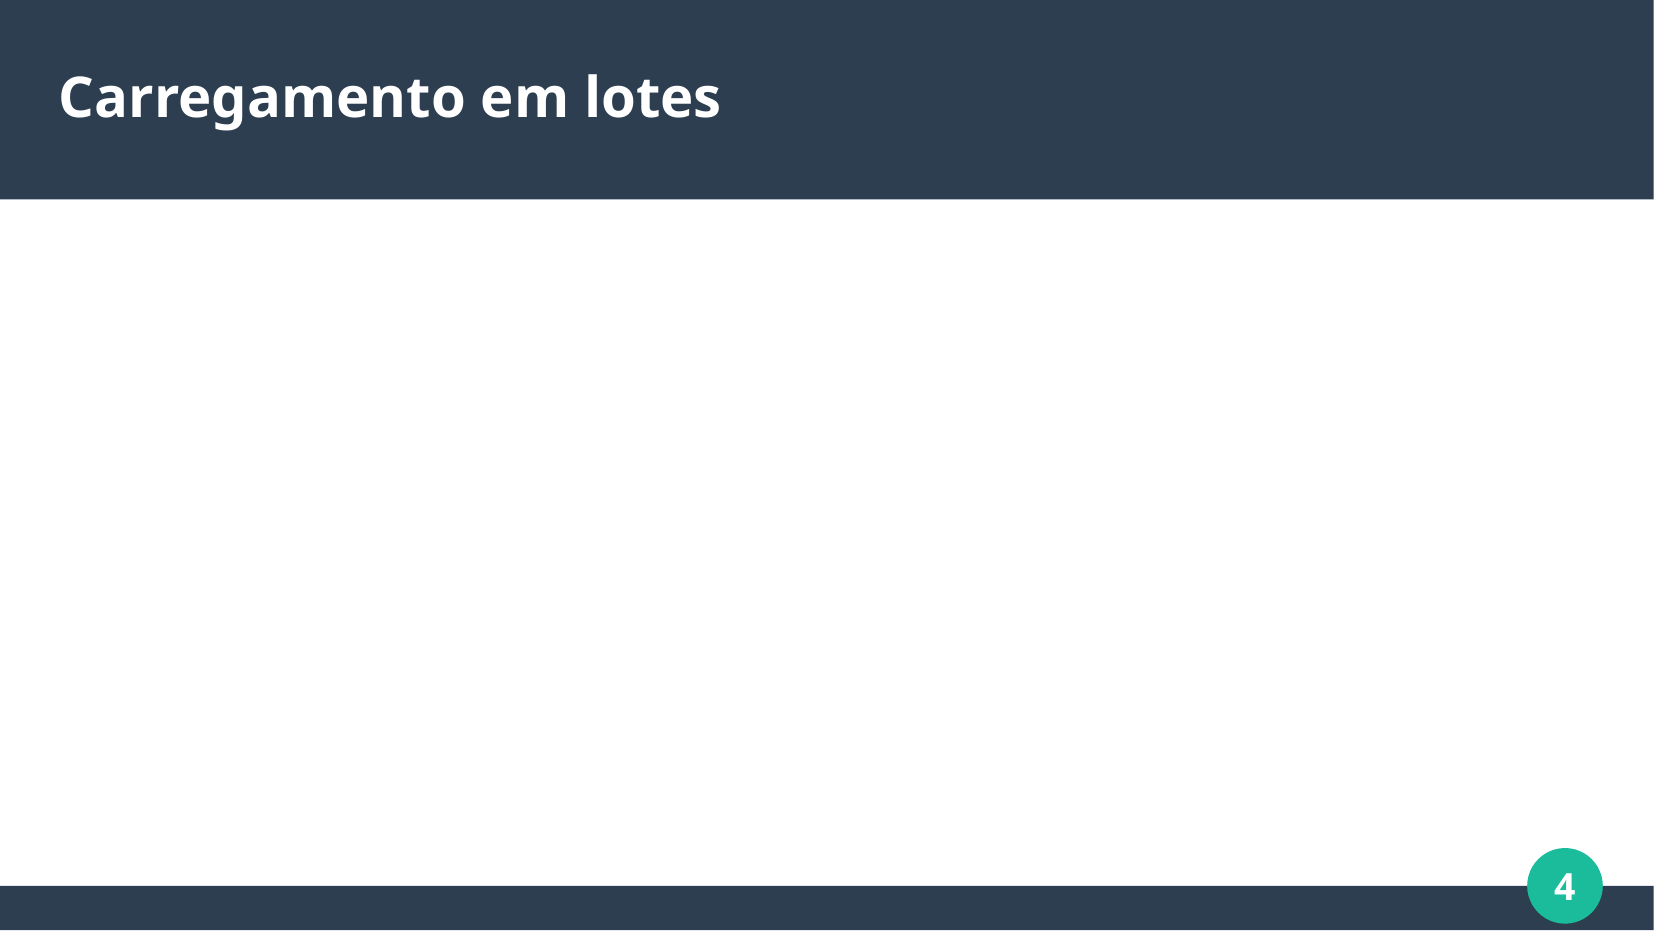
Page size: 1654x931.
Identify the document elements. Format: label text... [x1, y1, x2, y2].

title Carregamento em lotes [59, 37, 1595, 155]
